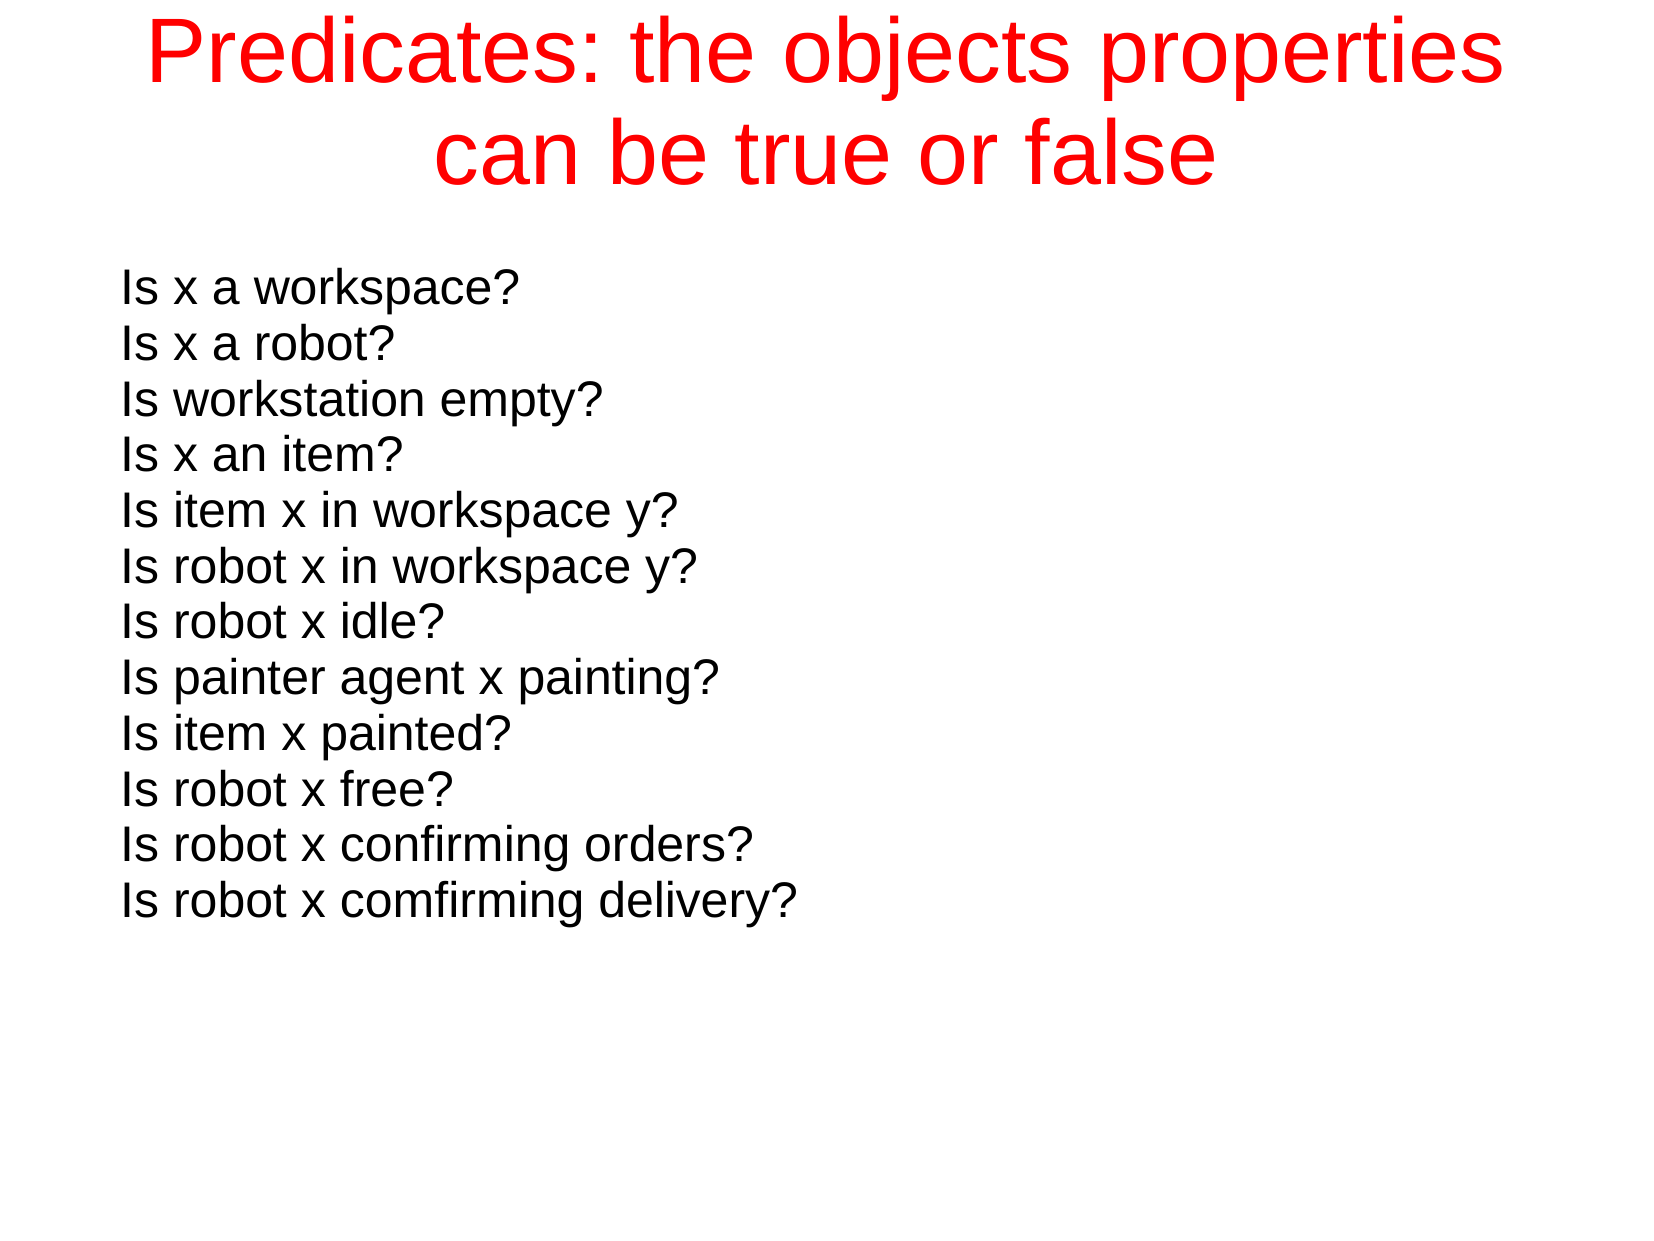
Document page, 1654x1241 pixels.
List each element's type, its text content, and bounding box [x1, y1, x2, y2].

subtitle Is x a workspace? Is x a robot? Is workstation empty? Is x an item? Is item x in workspace y? Is robot x in workspace y? Is robot x idle? Is painter agent x painting? Is item x painted? Is robot x free? Is robot x confirming orders? Is robot x comfirming delivery? [82, 234, 1538, 954]
title Predicates: the objects properties can be true or false [82, 0, 1571, 307]
